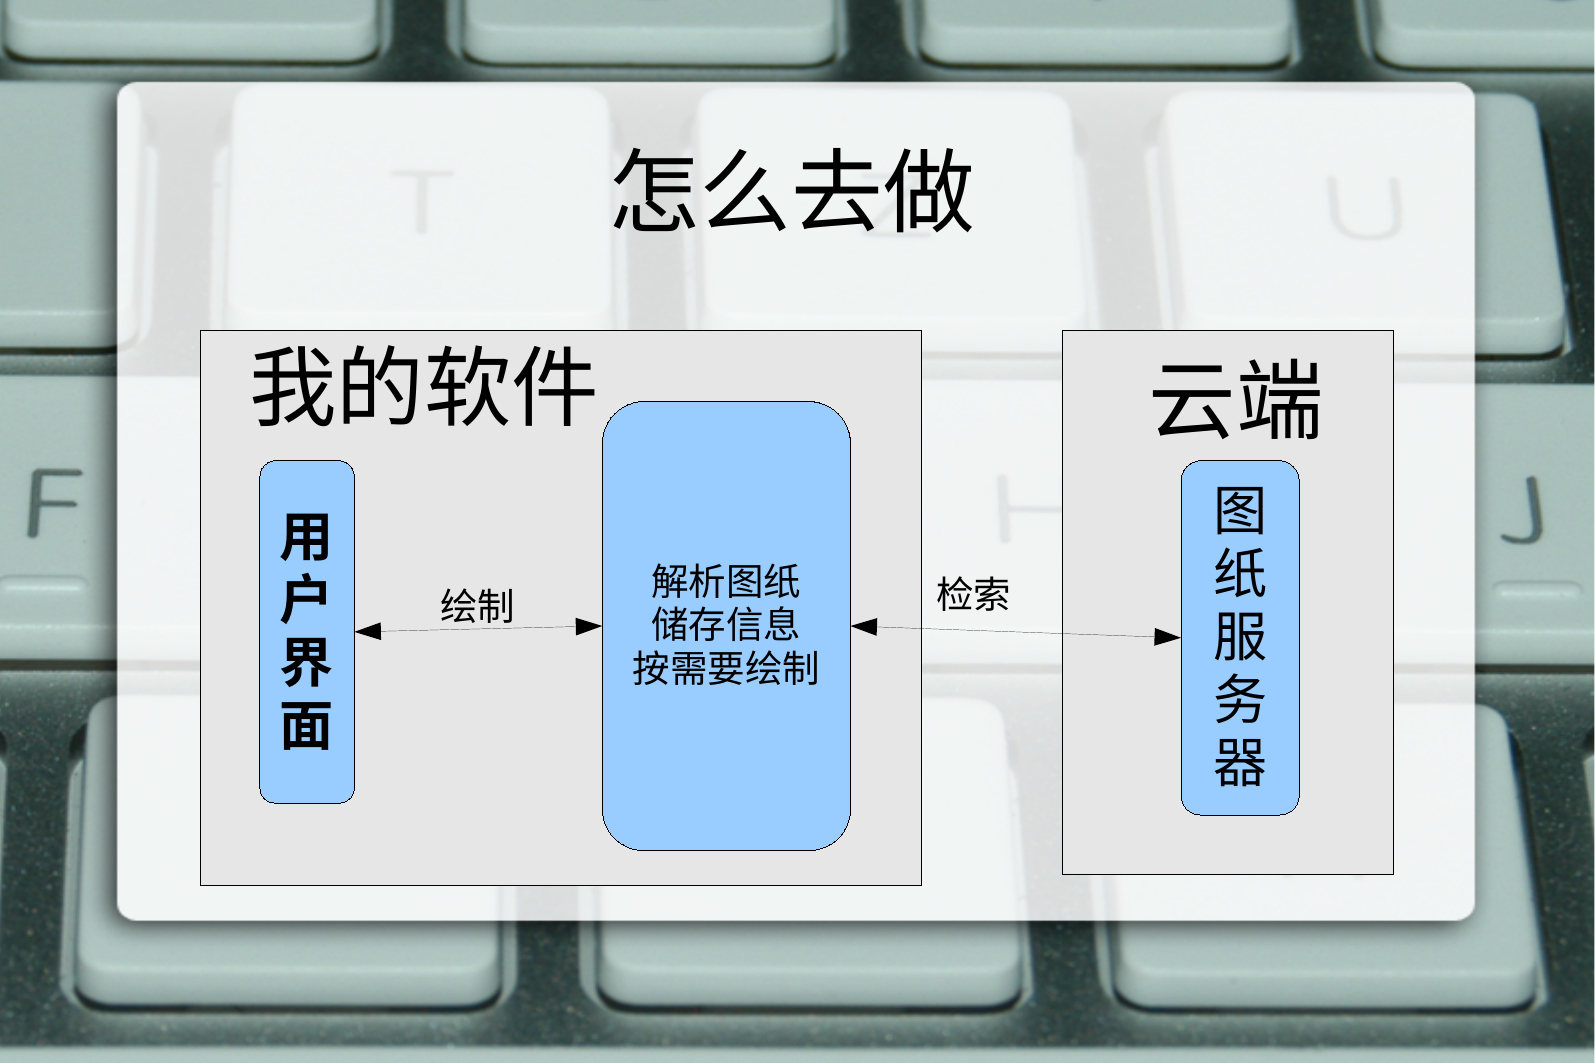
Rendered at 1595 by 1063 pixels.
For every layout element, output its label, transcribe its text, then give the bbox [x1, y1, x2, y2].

text_box [615, 330, 922, 628]
text_box 云端 [1133, 343, 1339, 461]
text_box [200, 330, 922, 886]
picture [0, 0, 1595, 1063]
text_box 解析图纸 储存信息 按需要绘制 [602, 401, 851, 851]
text_box 图 纸 服 务 器 [1181, 461, 1300, 816]
title 怎么去做 [130, 100, 1453, 279]
text_box [1062, 330, 1394, 875]
text_box 绘制 [425, 578, 530, 638]
text_box 检索 [921, 566, 1026, 626]
text_box 用 户 界 面 [259, 460, 355, 804]
text_box 我的软件 [234, 330, 615, 448]
